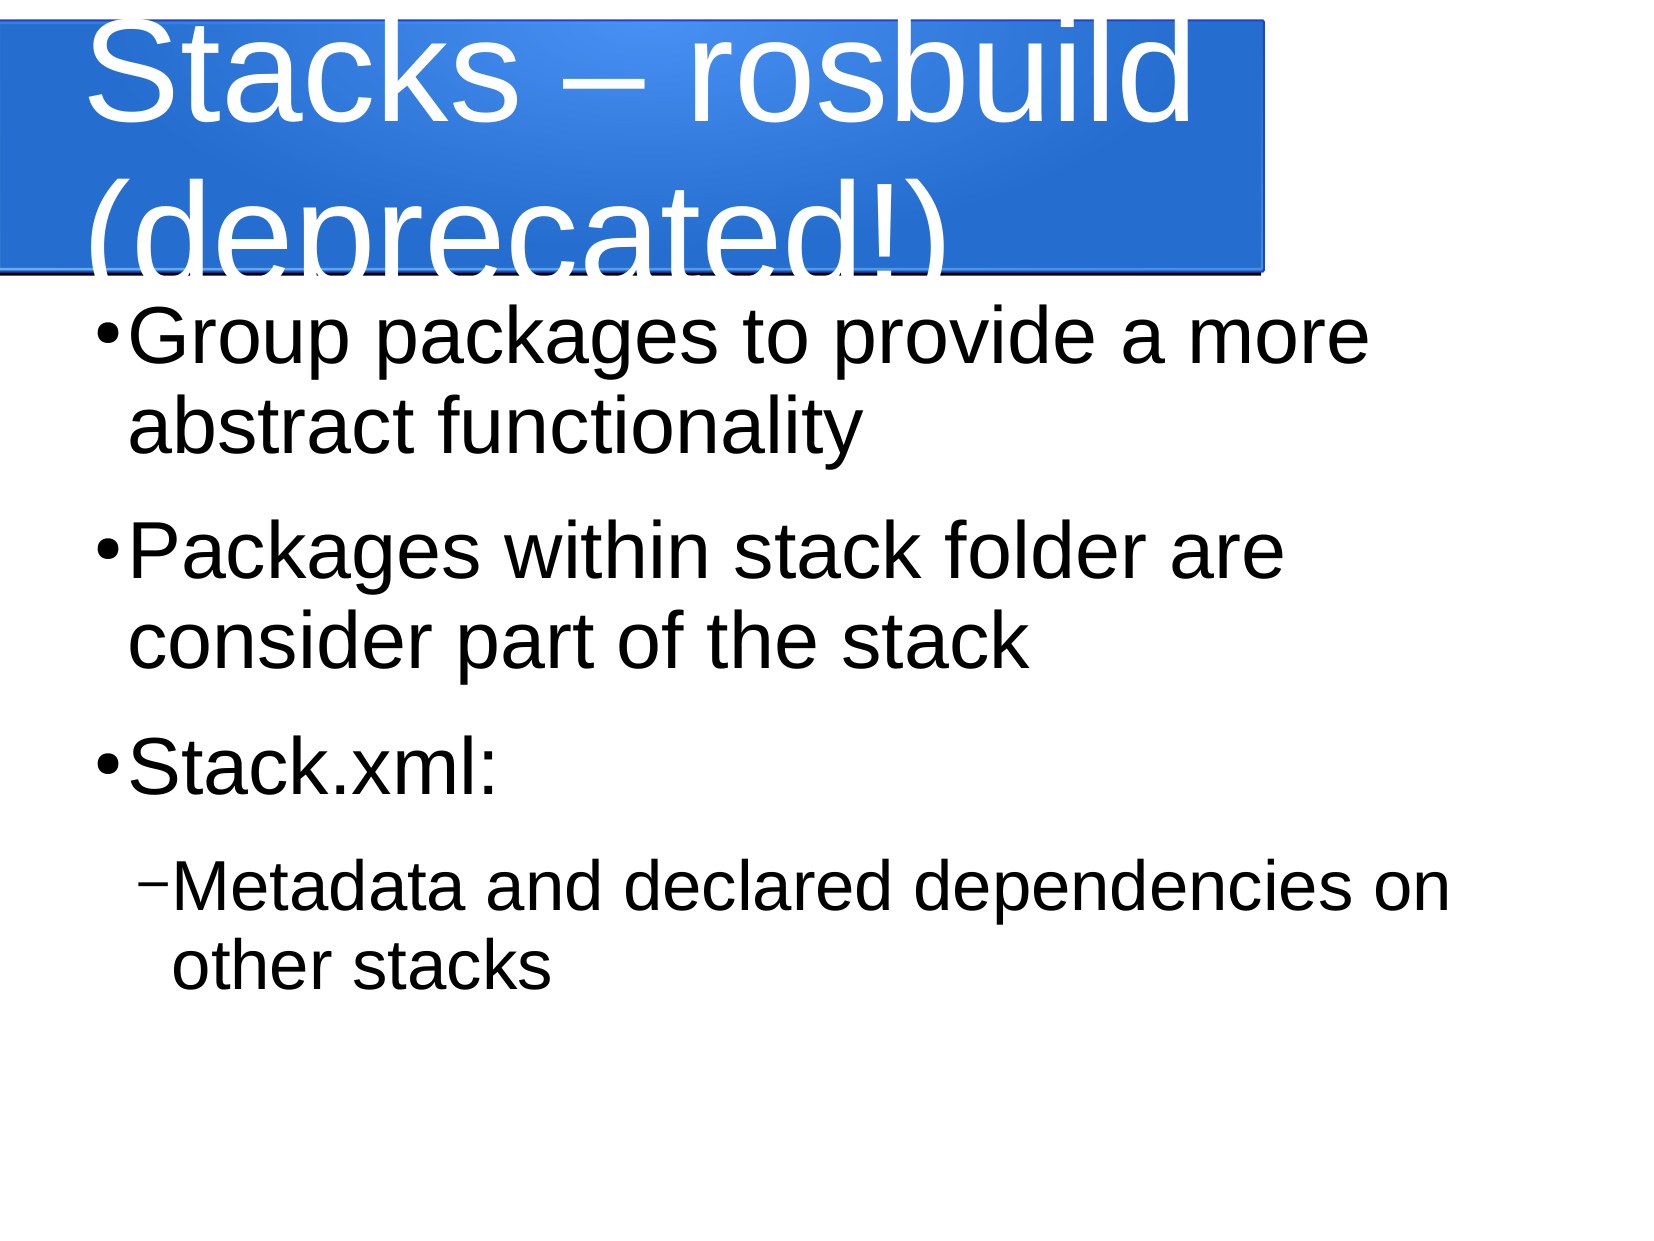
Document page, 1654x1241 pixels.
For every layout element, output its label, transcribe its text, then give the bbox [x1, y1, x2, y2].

list Group packages to provide a more abstract functionality Packages within stack folder are consider part of the stack Stack.xml: Metadata and declared dependencies on other stacks [82, 290, 1538, 1010]
title Stacks – rosbuild (deprecated!) [82, 0, 1250, 290]
